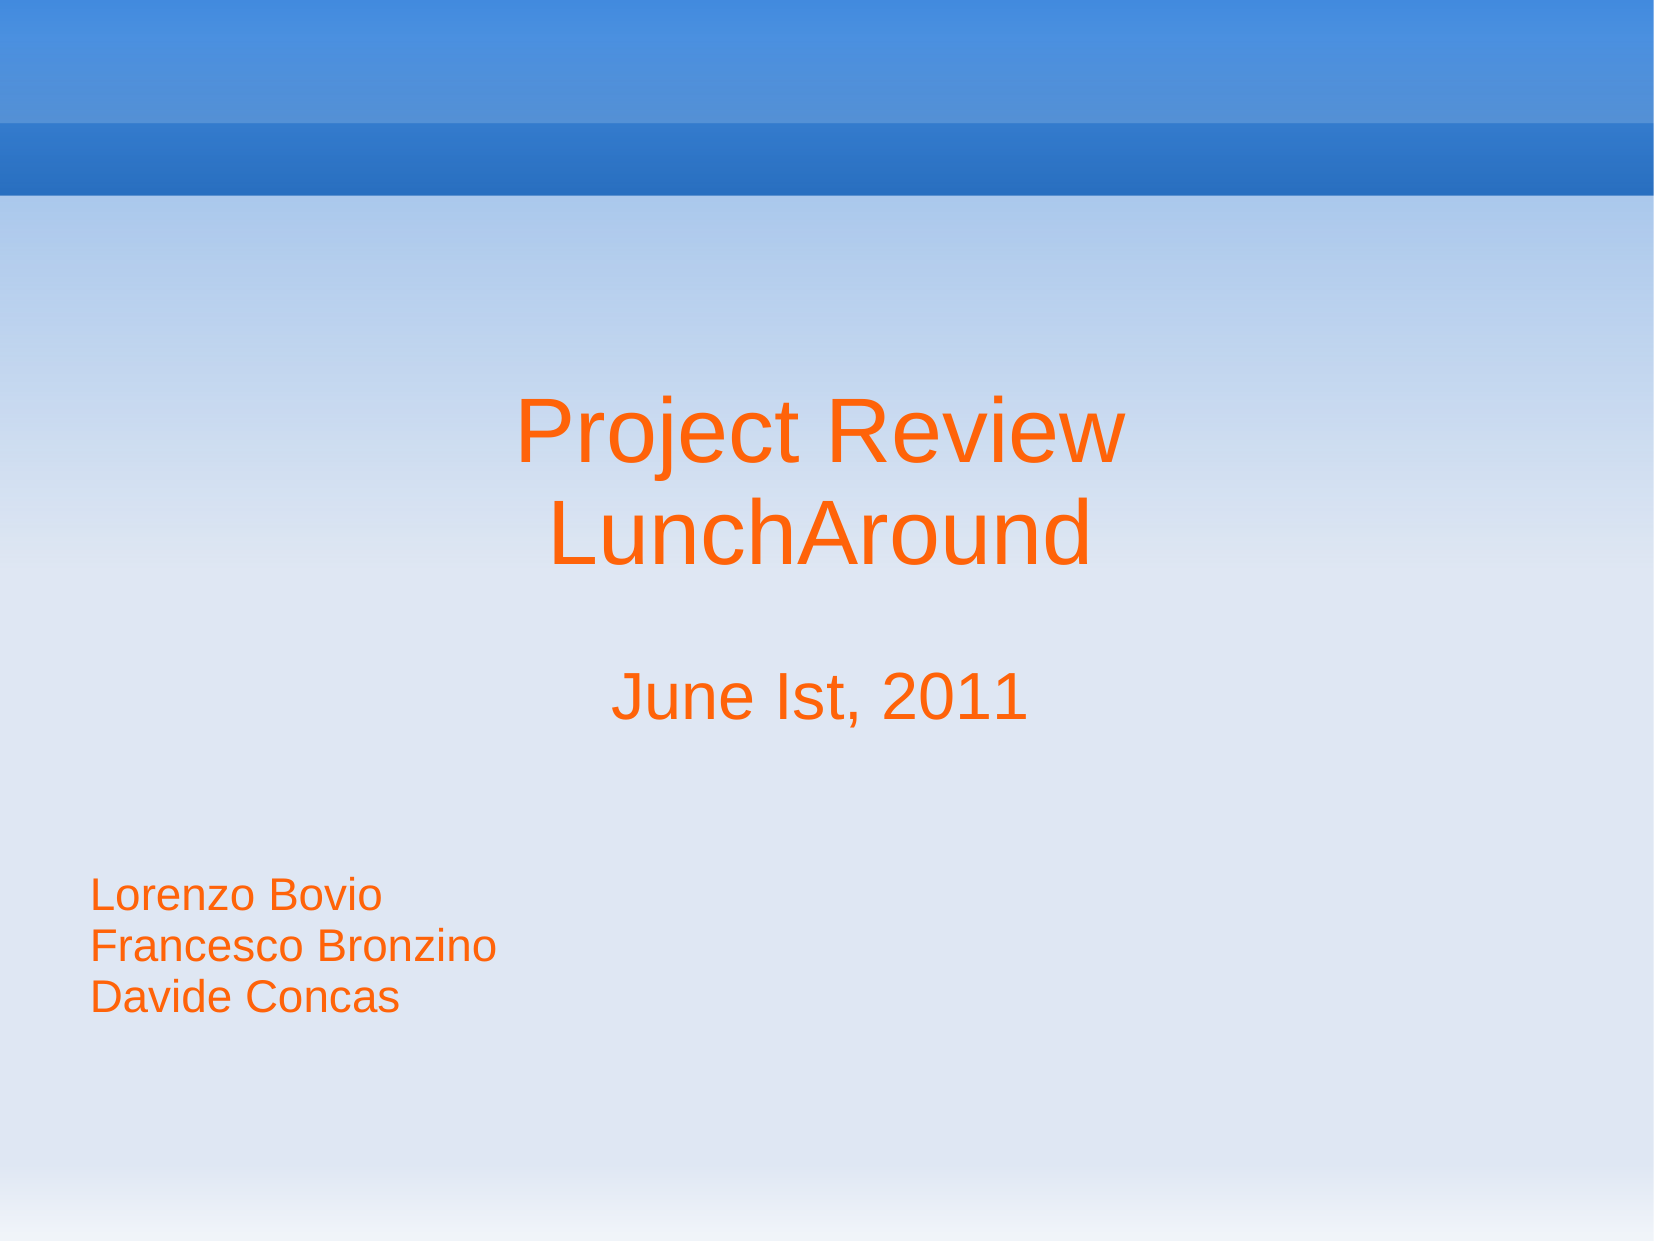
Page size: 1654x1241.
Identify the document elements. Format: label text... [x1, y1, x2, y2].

text_box Lorenzo Bovio Francesco Bronzino Davide Concas [75, 862, 526, 1031]
picture [0, 0, 1654, 1241]
text_box Project Review LunchAround June Ist, 2011 [76, 0, 1565, 1109]
